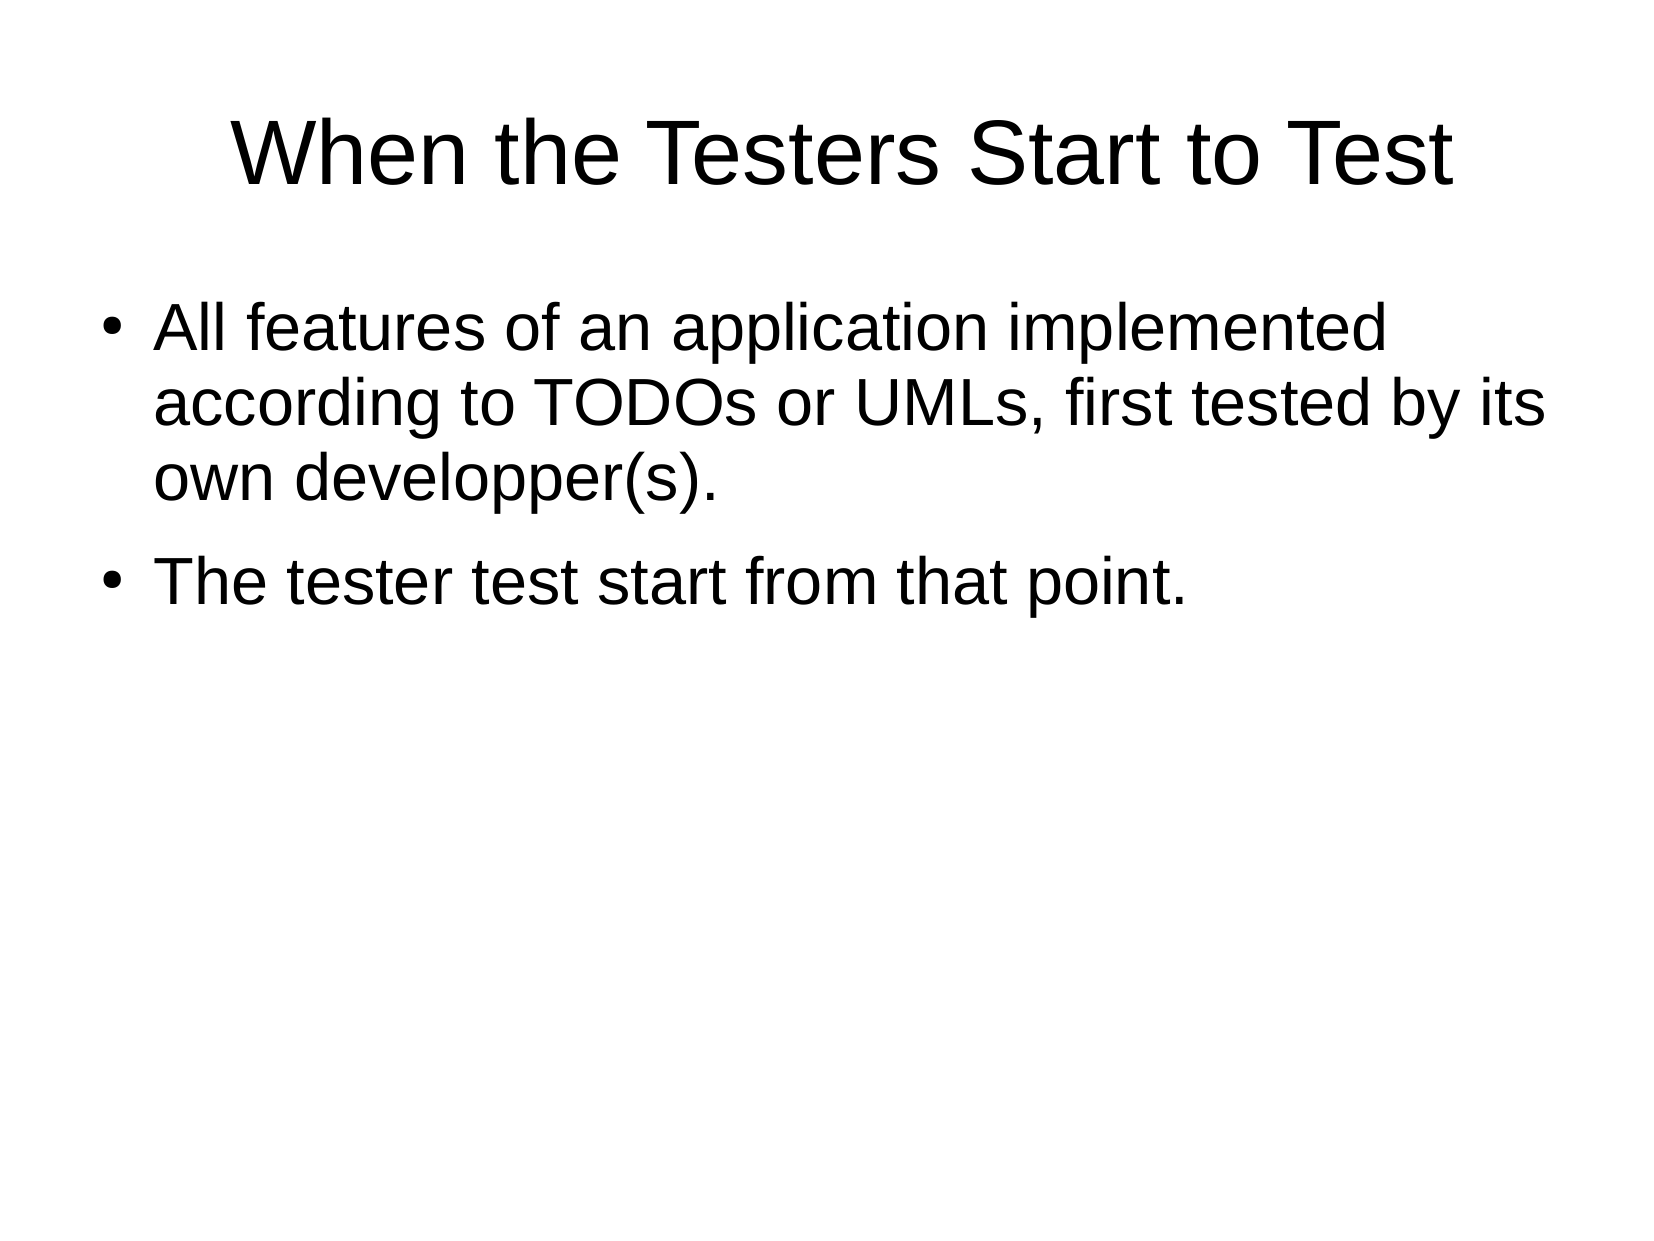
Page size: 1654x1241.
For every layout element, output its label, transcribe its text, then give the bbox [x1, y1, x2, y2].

list All features of an application implemented according to TODOs or UMLs, first tested by its own developper(s). The tester test start from that point. [82, 290, 1571, 1109]
title When the Testers Start to Test [82, 56, 1571, 250]
